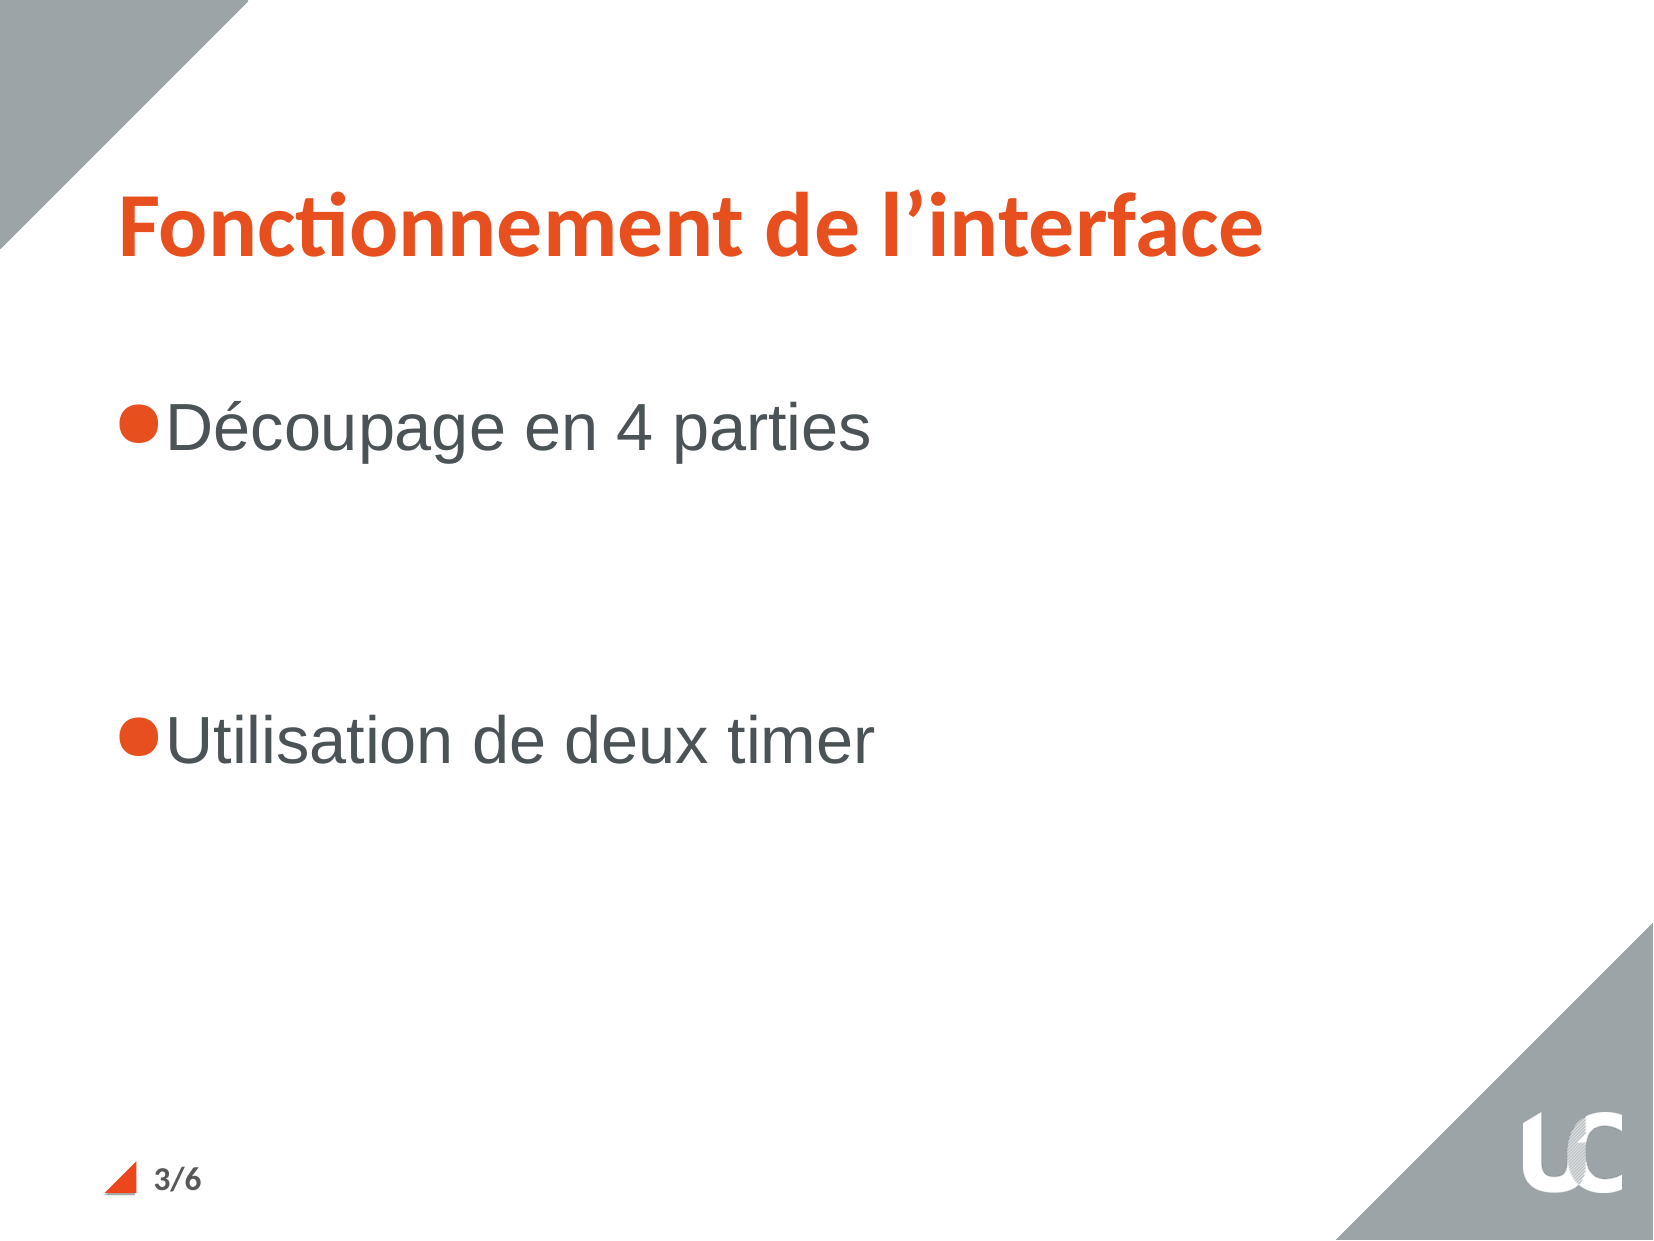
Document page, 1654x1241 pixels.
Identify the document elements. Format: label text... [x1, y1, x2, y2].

title Fonctionnement de l’interface [118, 129, 1548, 337]
list Découpage en 4 parties Utilisation de deux timer [94, 389, 1583, 1081]
picture [1523, 1112, 1622, 1193]
